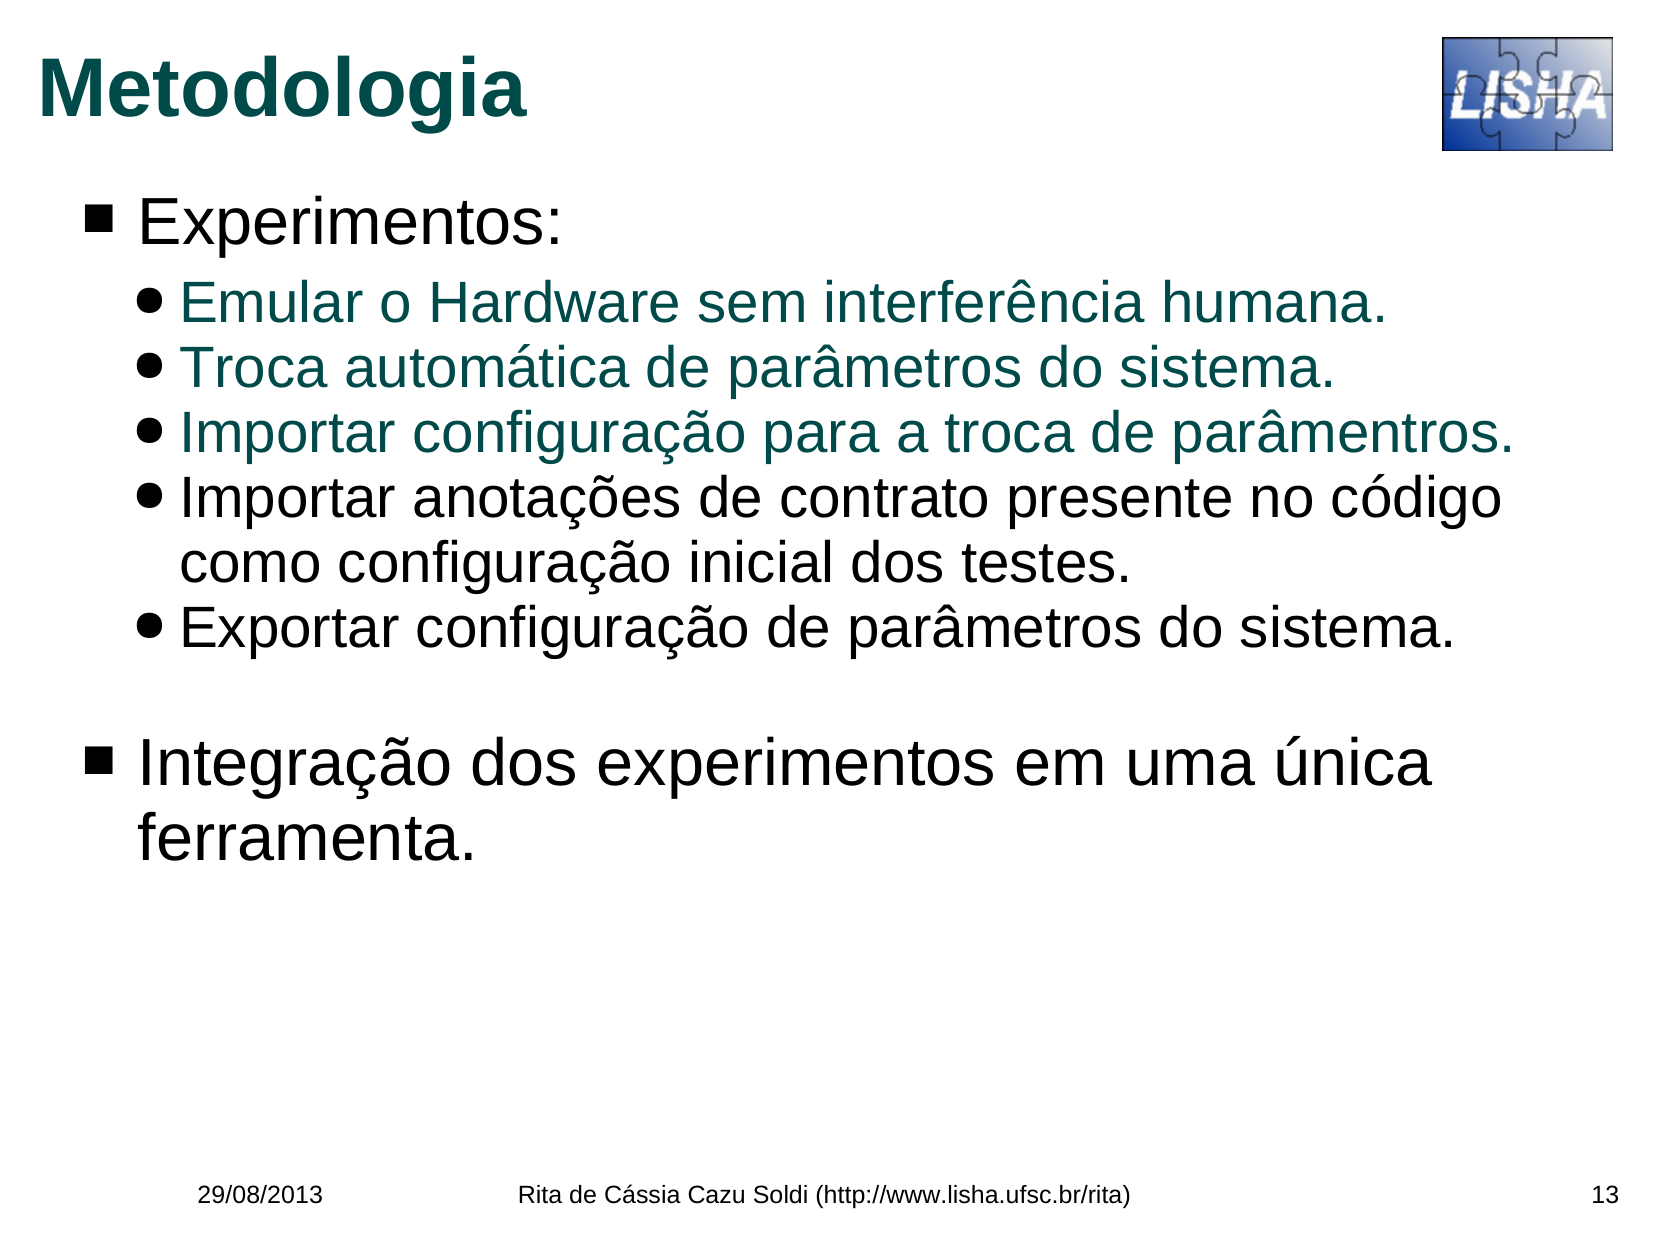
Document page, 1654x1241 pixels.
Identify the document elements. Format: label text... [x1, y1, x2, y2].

picture [1442, 37, 1613, 151]
list Experimentos: Emular o Hardware sem interferência humana. Troca automática de parâmetros do sistema. Importar configuração para a troca de parâmentros. Importar anotações de contrato presente no código como configuração inicial dos testes. Exportar configuração de parâmetros do sistema. Integração dos experimentos em uma única ferramenta. [37, 183, 1613, 1122]
title Metodologia [37, 37, 1426, 151]
